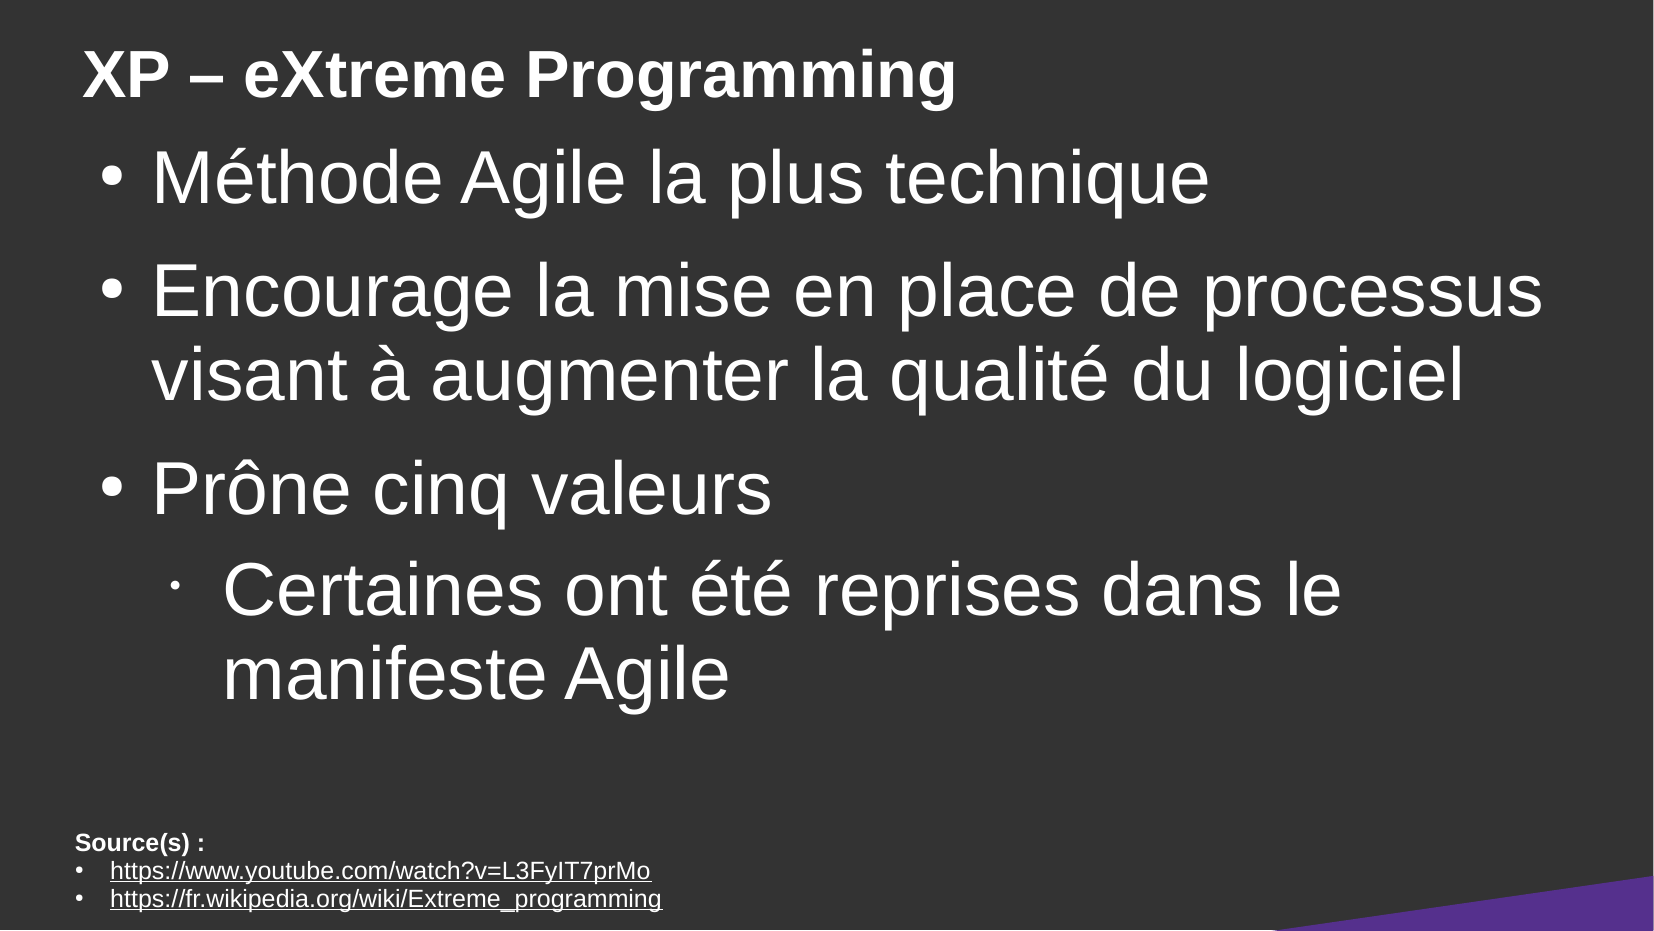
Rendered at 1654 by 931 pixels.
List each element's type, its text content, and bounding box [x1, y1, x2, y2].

list Méthode Agile la plus technique Encourage la mise en place de processus visant à augmenter la qualité du logiciel Prône cinq valeurs Certaines ont été reprises dans le manifeste Agile [80, 135, 1620, 777]
title XP – eXtreme Programming [82, 37, 1571, 122]
text_box Source(s) : https://www.youtube.com/watch?v=L3FyIT7prMo https://fr.wikipedia.org/wiki/Extreme_programming [60, 821, 1546, 921]
text_box [1271, 875, 1654, 931]
